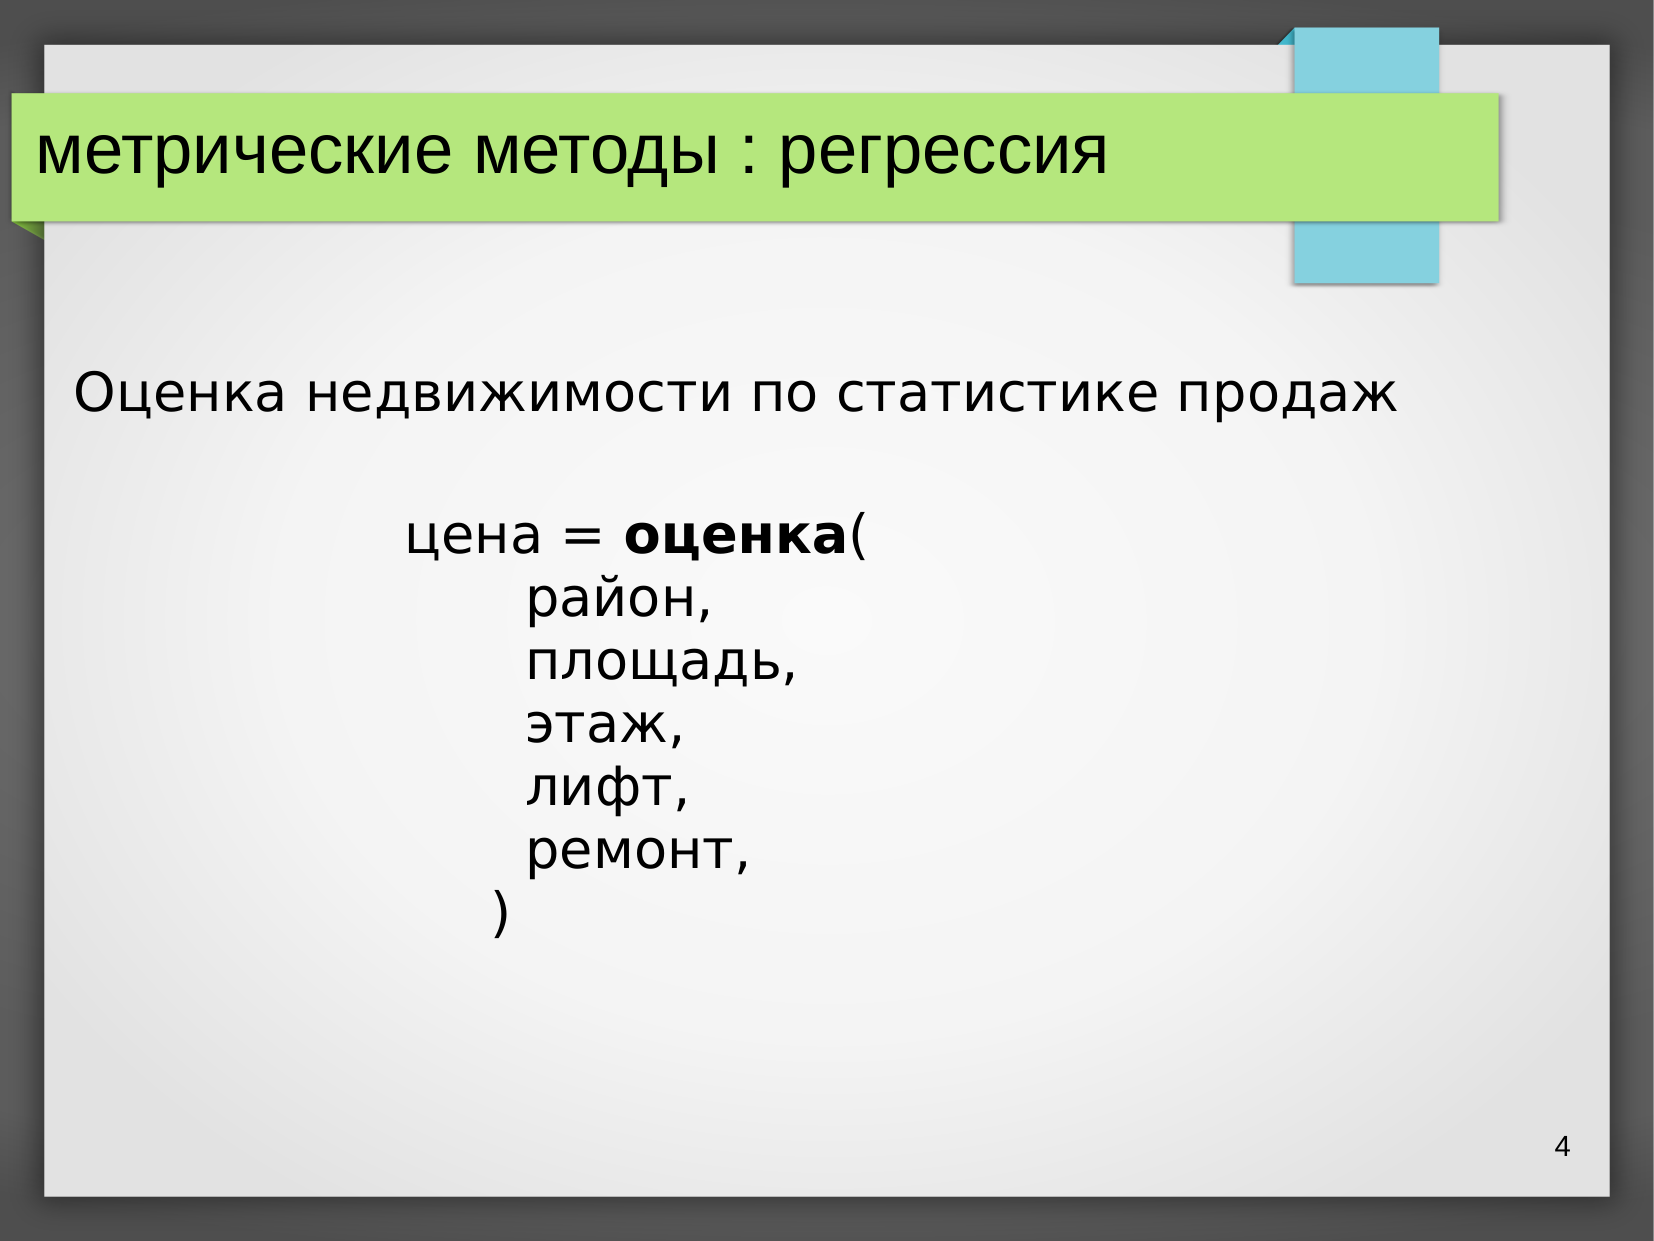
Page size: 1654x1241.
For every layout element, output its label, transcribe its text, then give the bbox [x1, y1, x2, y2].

title метрические методы : регрессия [35, 108, 1170, 190]
text_box цена = оценка( район, площадь, этаж, лифт, ремонт, ) [389, 496, 934, 993]
picture [0, 0, 1654, 1241]
text_box Оценка недвижимости по статистике продаж [59, 354, 1571, 436]
